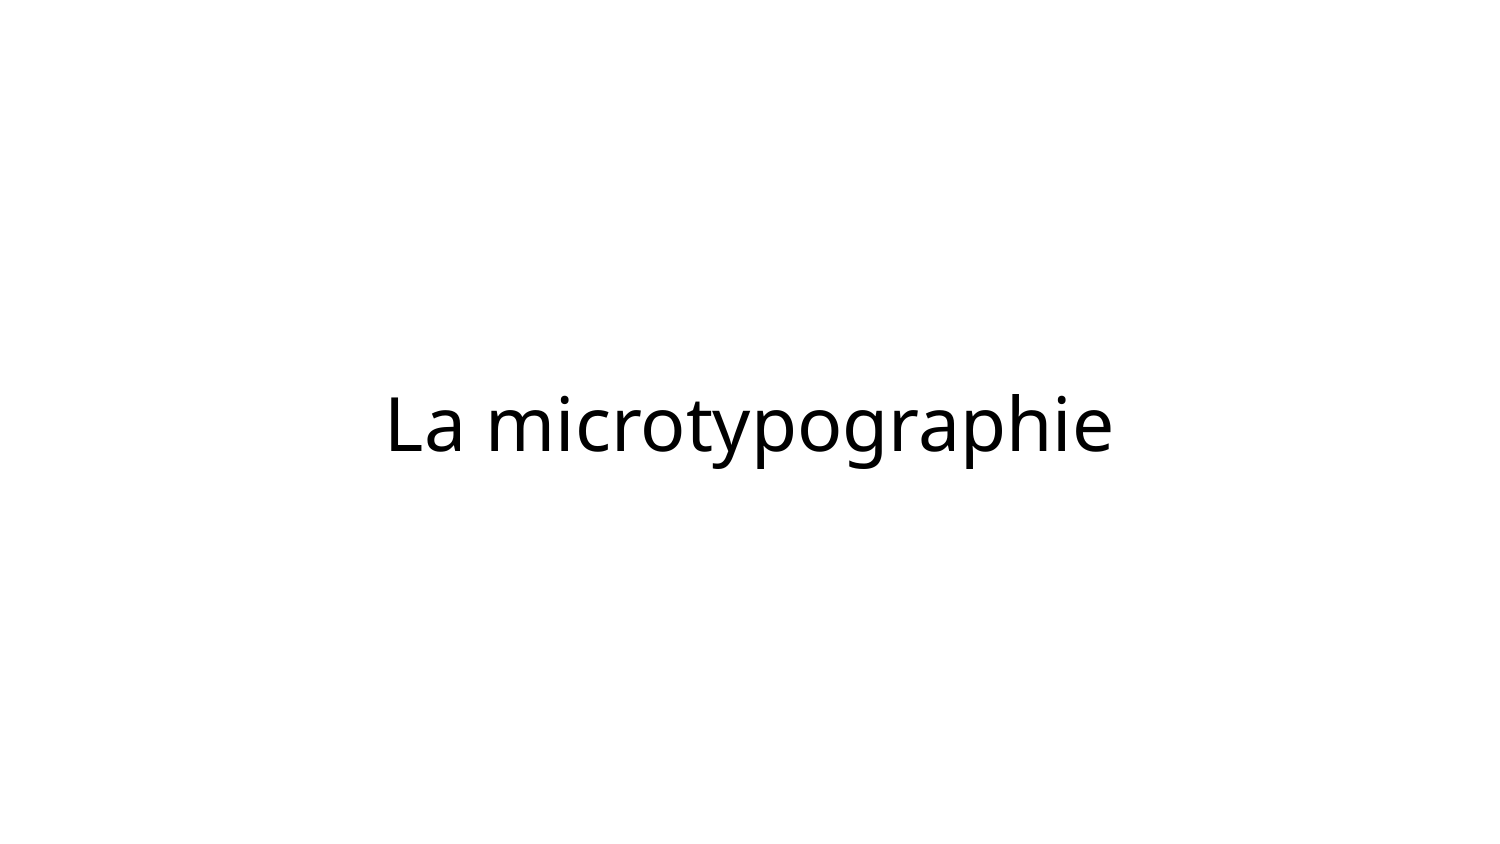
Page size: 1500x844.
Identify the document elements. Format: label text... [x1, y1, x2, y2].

title La microtypographie [51, 352, 1449, 491]
